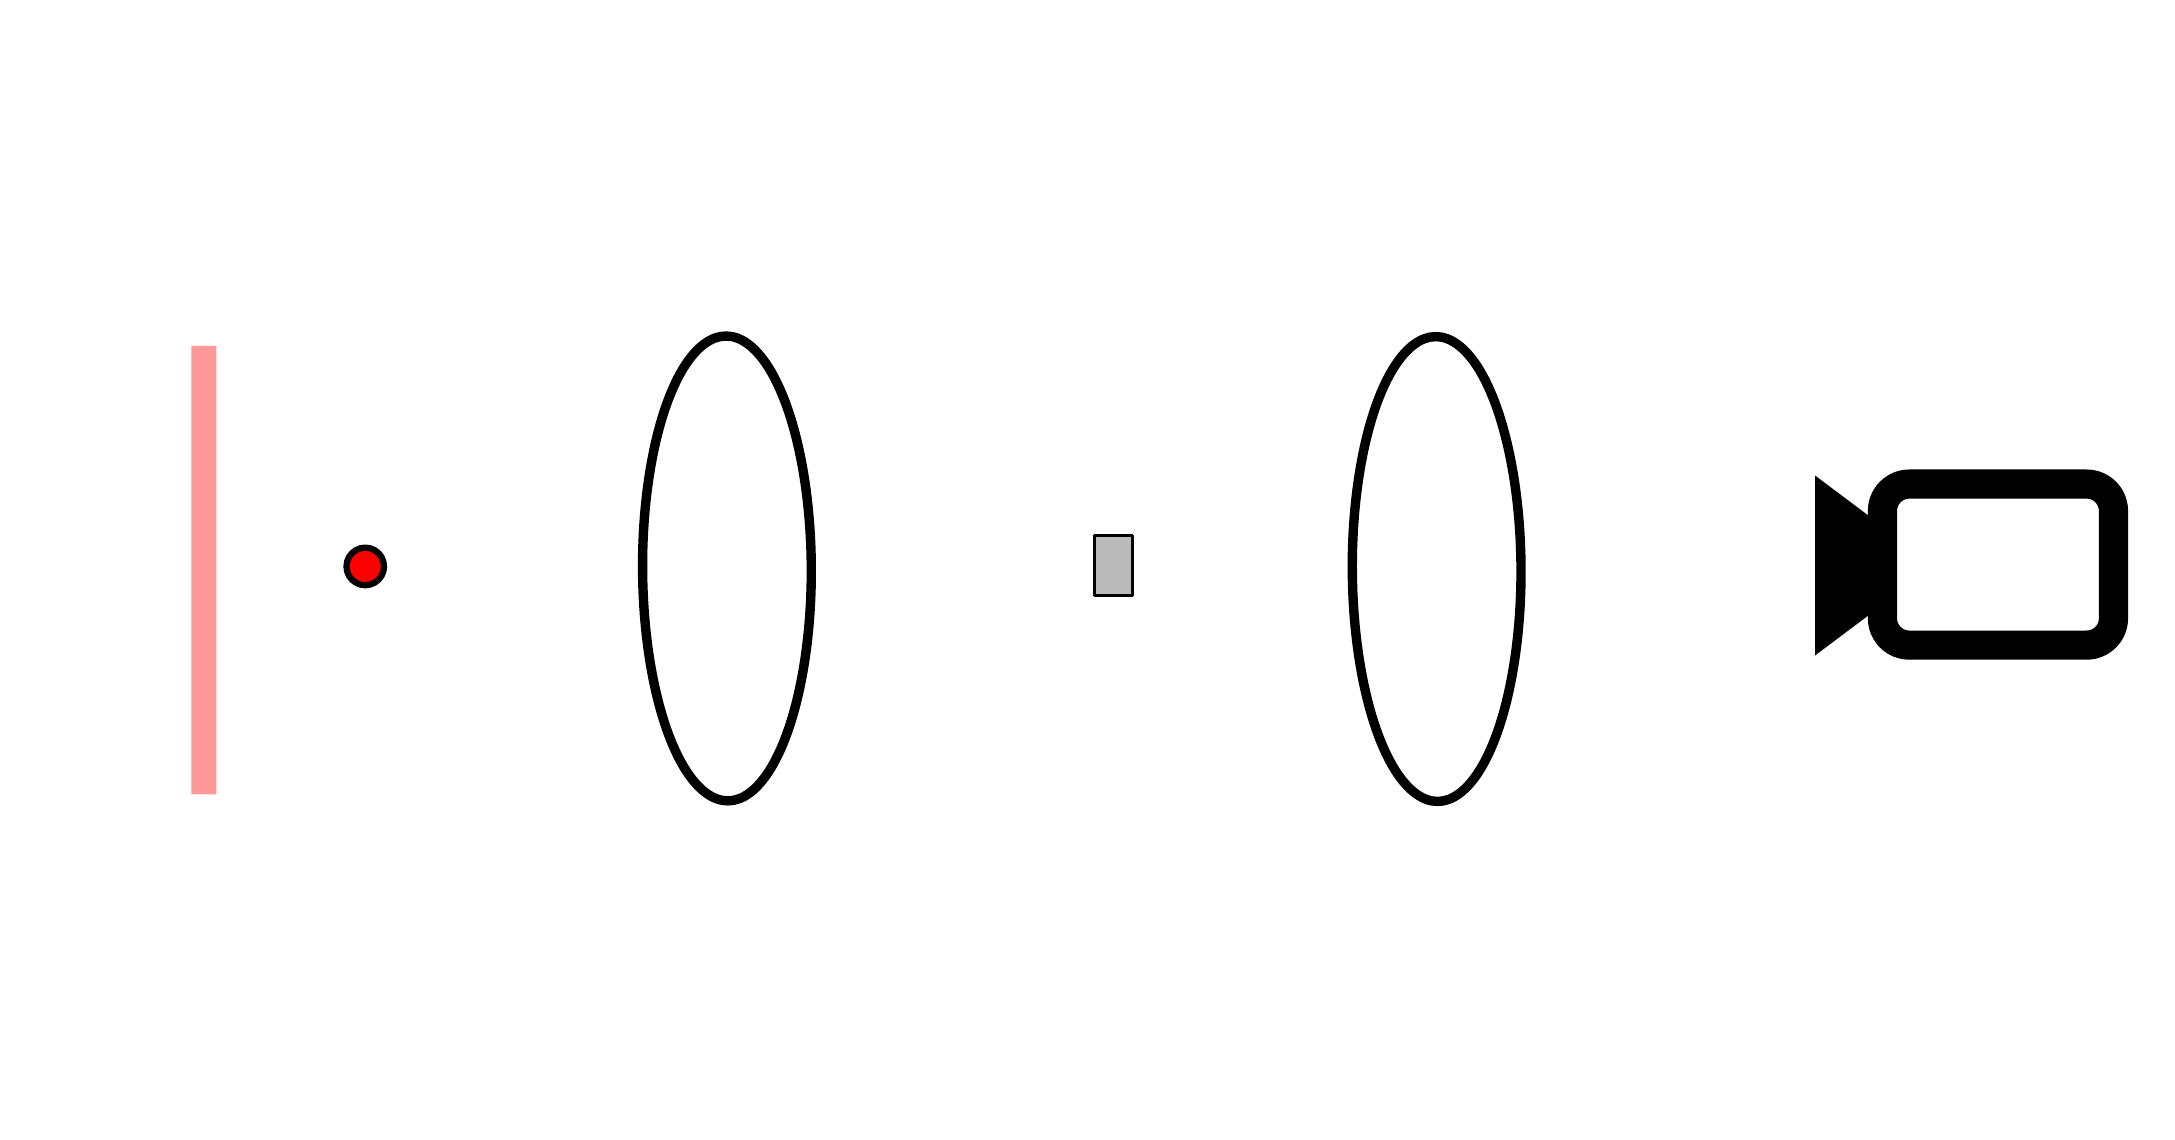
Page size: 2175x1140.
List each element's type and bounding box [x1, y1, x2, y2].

text_box [1094, 535, 1133, 596]
text_box [1815, 475, 1876, 656]
text_box [642, 336, 812, 801]
text_box [1352, 336, 1522, 802]
text_box [346, 547, 385, 586]
text_box [1882, 484, 2114, 646]
